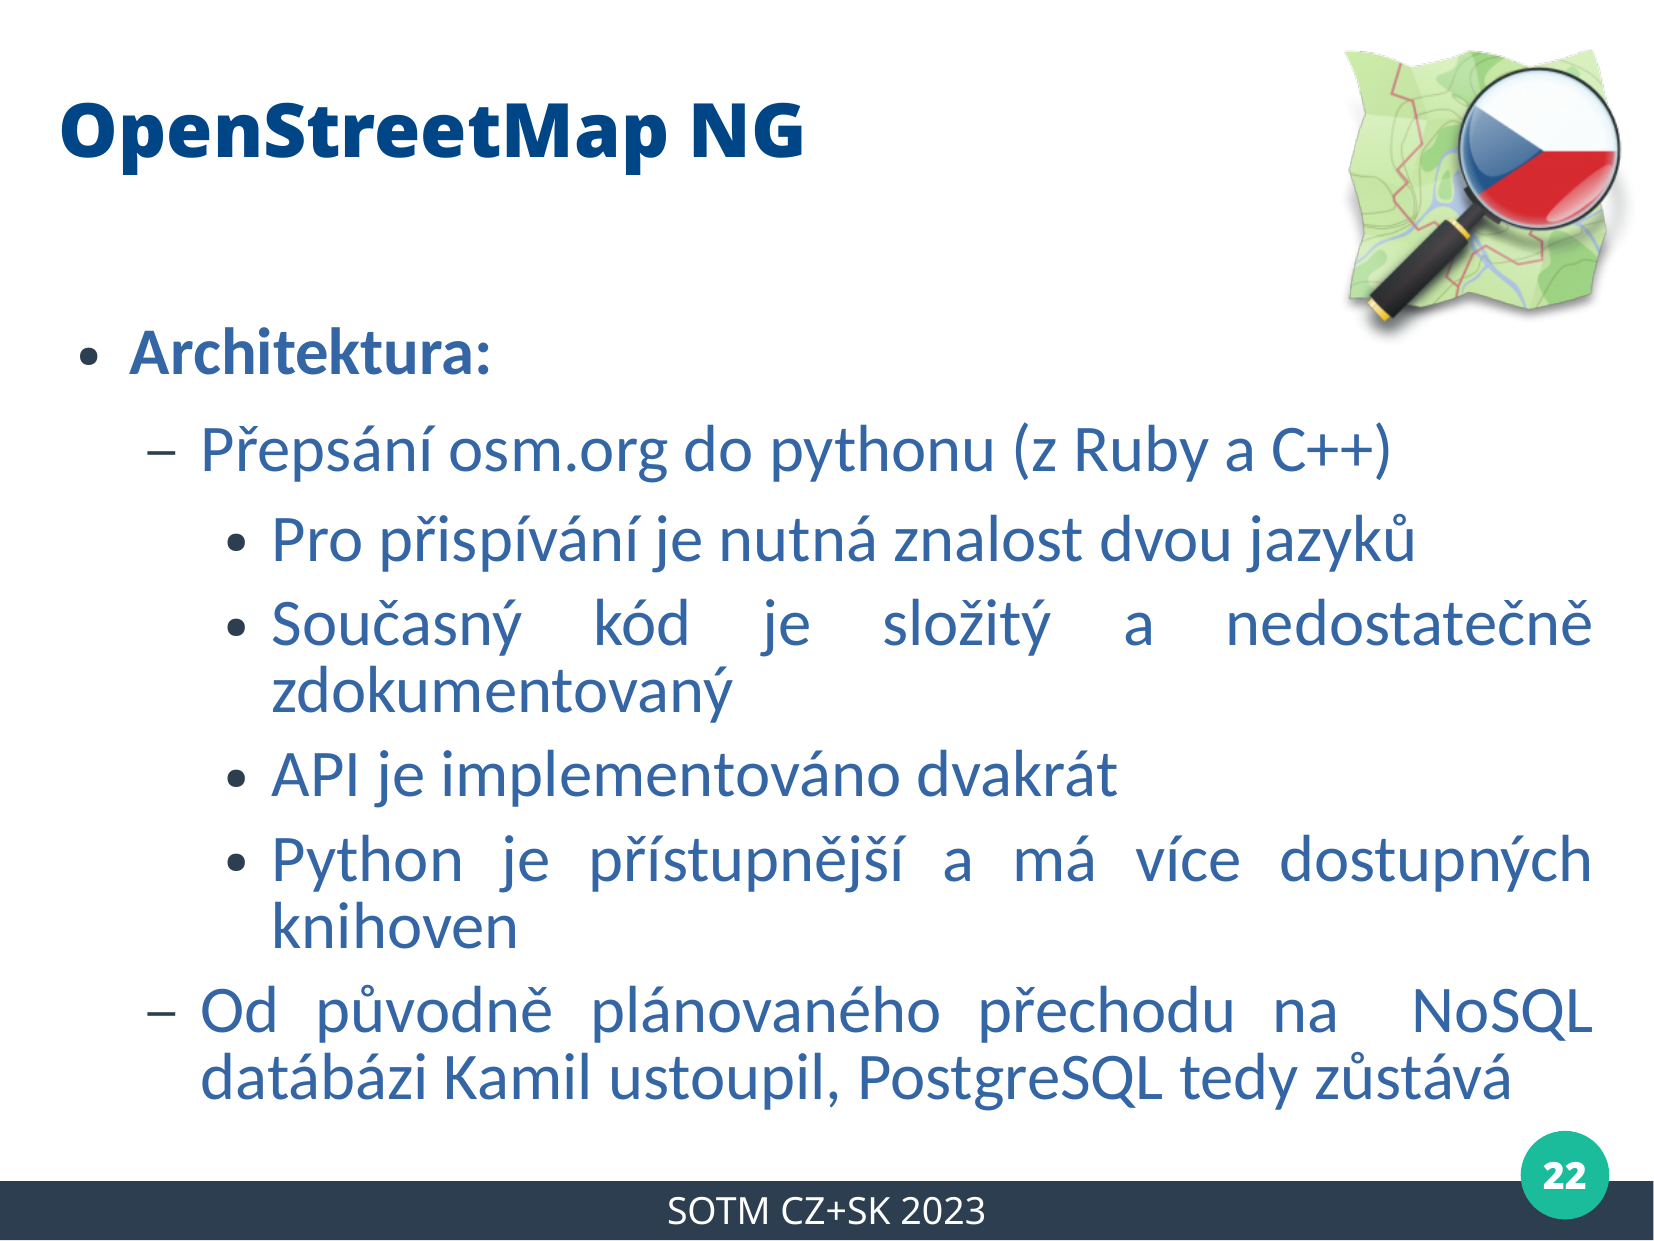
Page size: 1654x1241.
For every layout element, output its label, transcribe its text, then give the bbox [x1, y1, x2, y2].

picture [1334, 49, 1635, 350]
list Architektura: Přepsání osm.org do pythonu (z Ruby a C++) Pro přispívání je nutná znalost dvou jazyků Současný kód je složitý a nedostatečně zdokumentovaný API je implementováno dvakrát Python je přístupnější a má více dostupných knihoven Od původně plánovaného přechodu na NoSQL datábázi Kamil ustoupil, PostgreSQL tedy zůstává [59, 324, 1595, 1152]
title OpenStreetMap NG [59, 49, 1347, 207]
